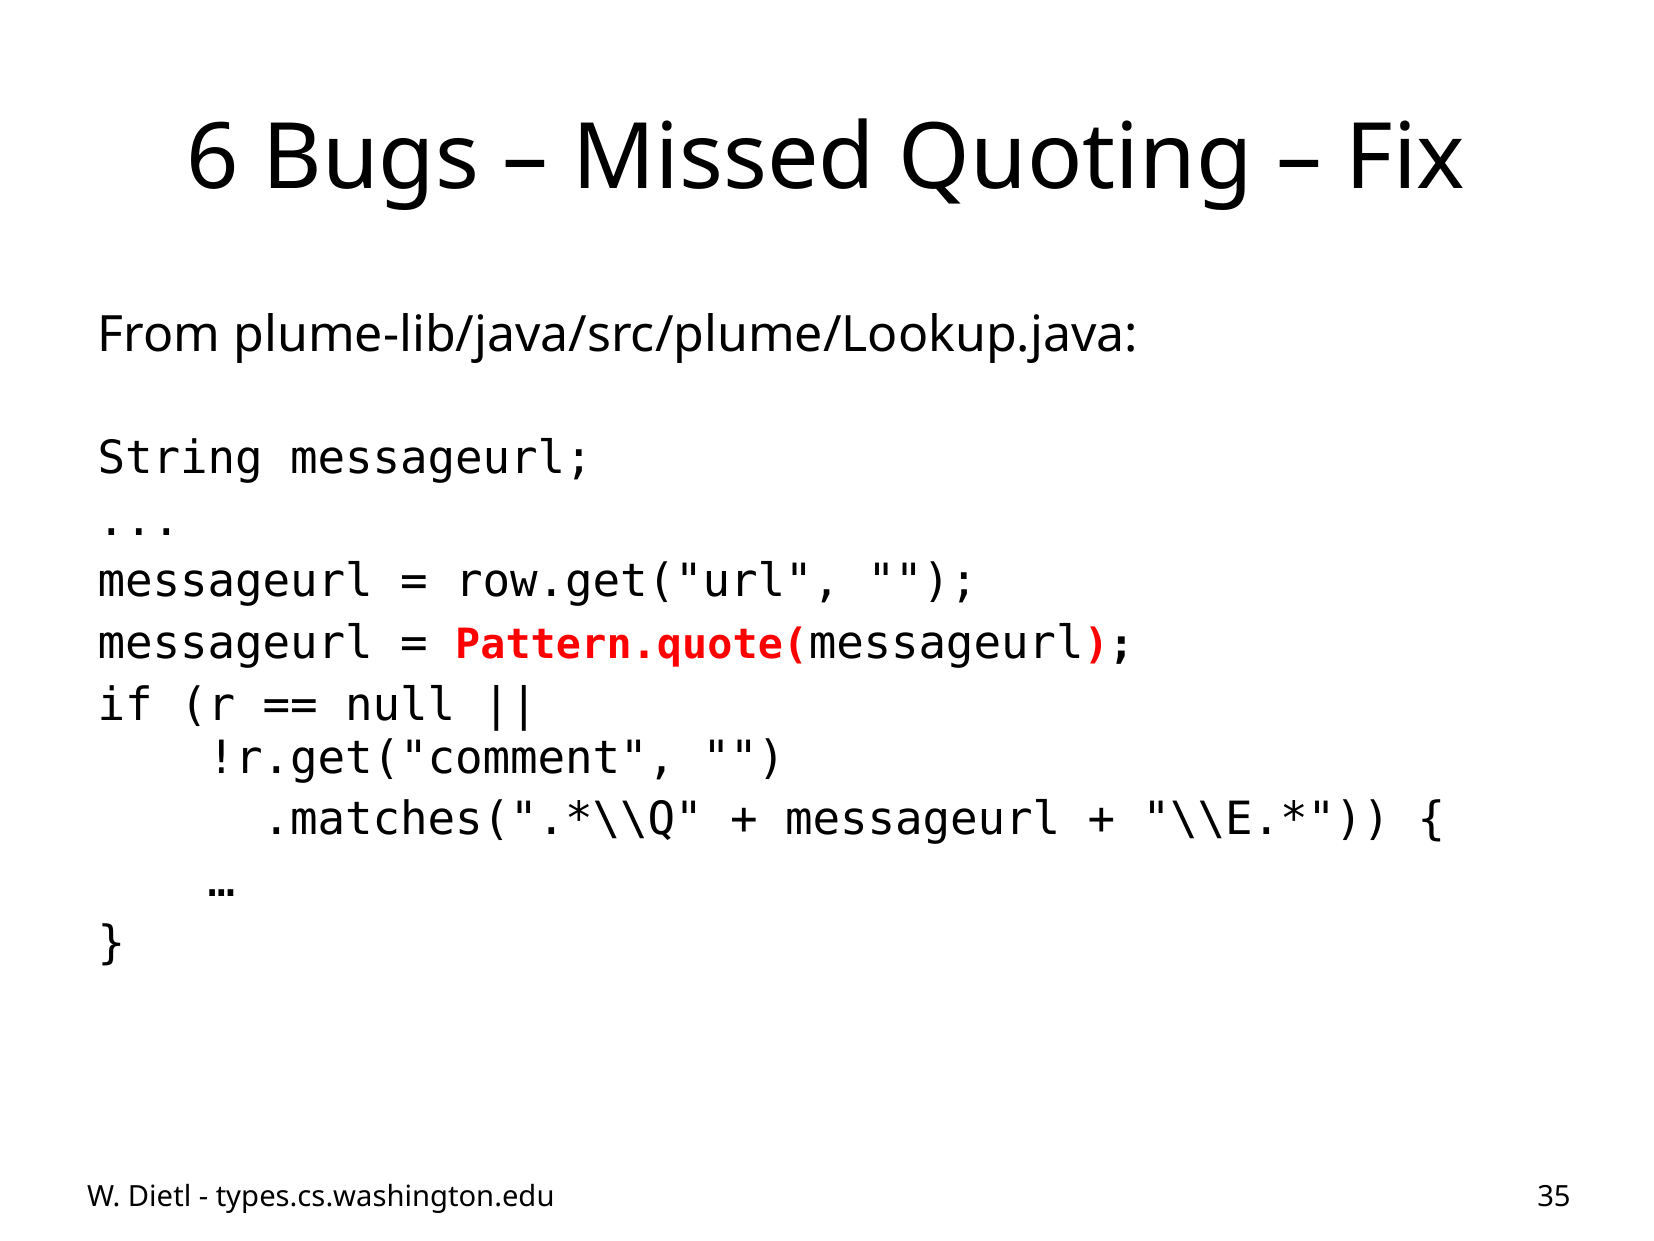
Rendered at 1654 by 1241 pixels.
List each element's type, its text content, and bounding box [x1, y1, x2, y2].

list From plume-lib/java/src/plume/Lookup.java: String messageurl; ... messageurl = row.get("url", ""); messageurl = Pattern.quote(messageurl); if (r == null || !r.get("comment", "") .matches(".*\\Q" + messageurl + "\\E.*")) { … } [82, 290, 1571, 1109]
title 6 Bugs – Missed Quoting – Fix [82, 49, 1571, 257]
